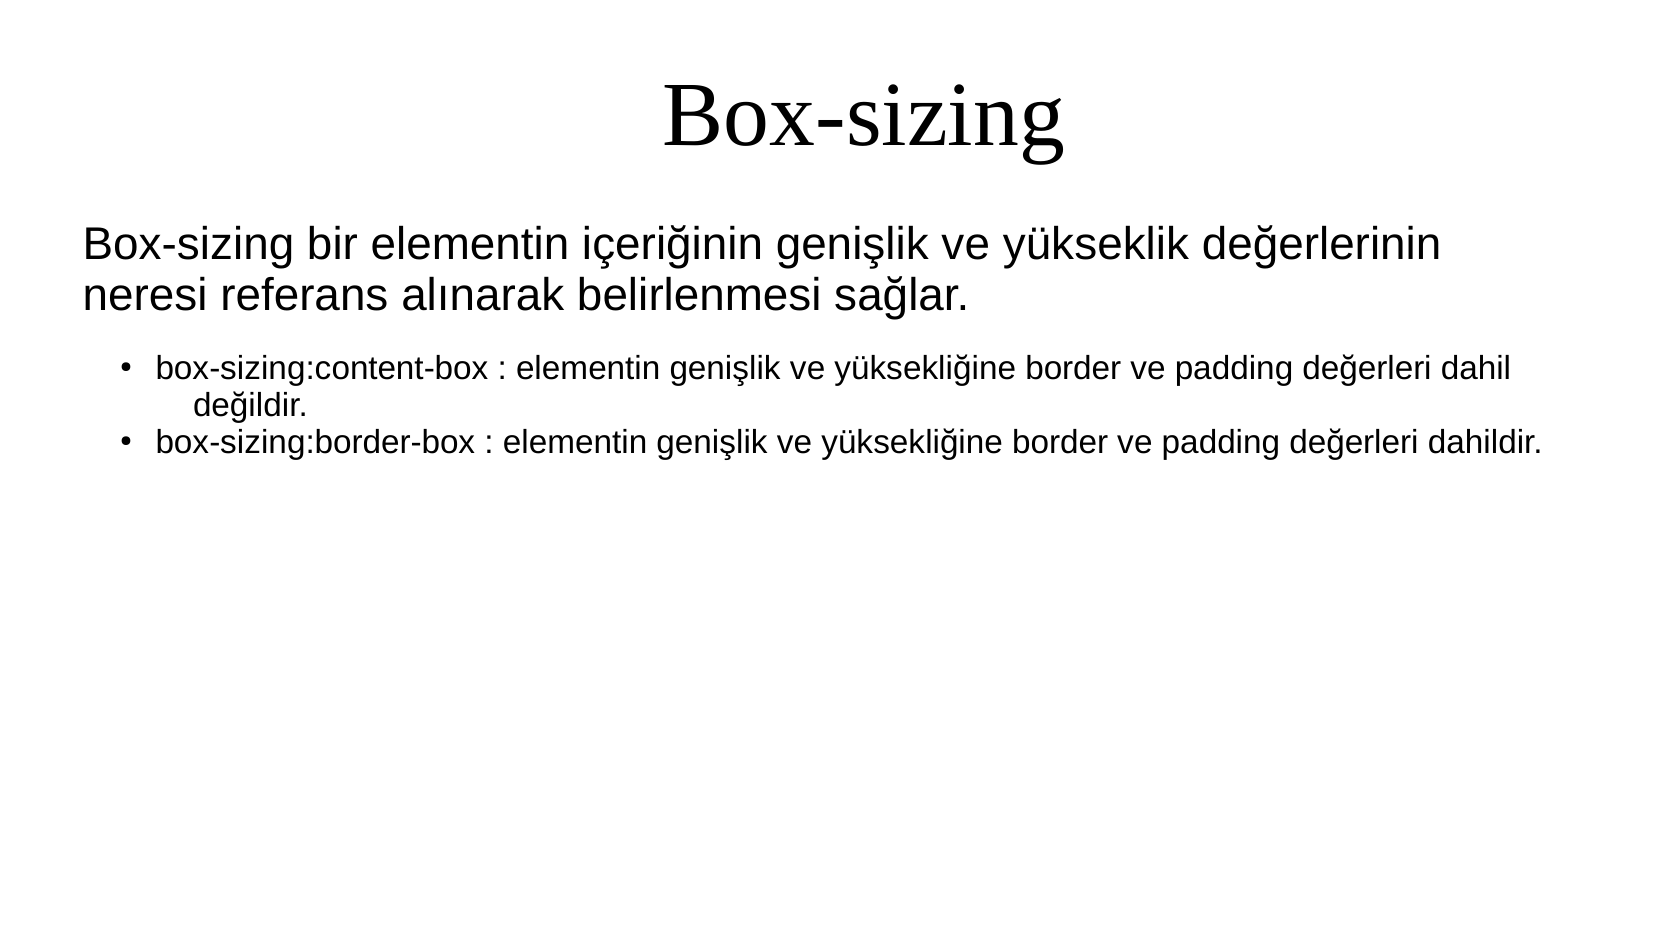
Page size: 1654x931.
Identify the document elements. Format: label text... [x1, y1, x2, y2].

title Box-sizing [82, 37, 1571, 193]
list Box-sizing bir elementin içeriğinin genişlik ve yükseklik değerlerinin neresi referans alınarak belirlenmesi sağlar. box-sizing:content-box : elementin genişlik ve yüksekliğine border ve padding değerleri dahil değildir. box-sizing:border-box : elementin genişlik ve yüksekliğine border ve padding değerleri dahildir. [82, 217, 1571, 758]
